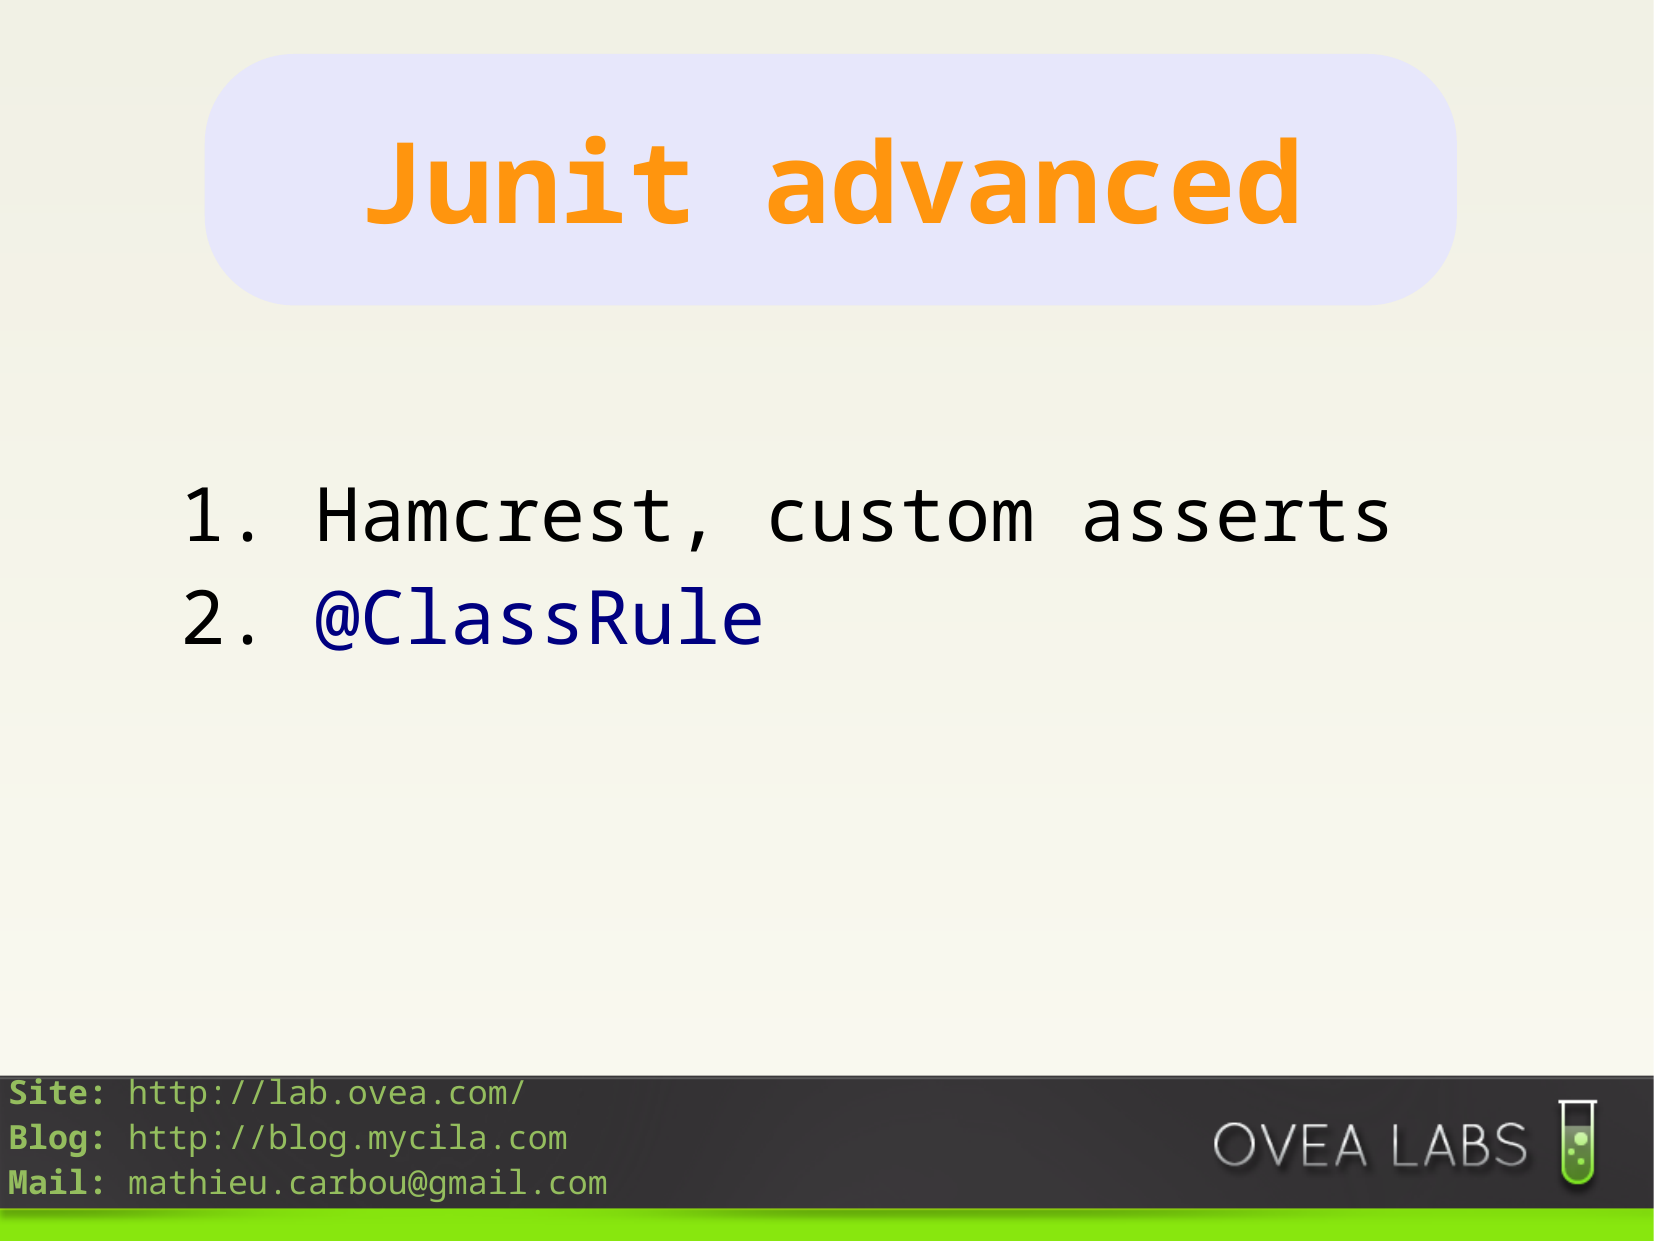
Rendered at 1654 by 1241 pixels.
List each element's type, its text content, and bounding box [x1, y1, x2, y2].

text_box Hamcrest, custom asserts @ClassRule [165, 454, 1517, 976]
text_box Junit advanced [204, 53, 1457, 306]
picture [0, 0, 1654, 1241]
